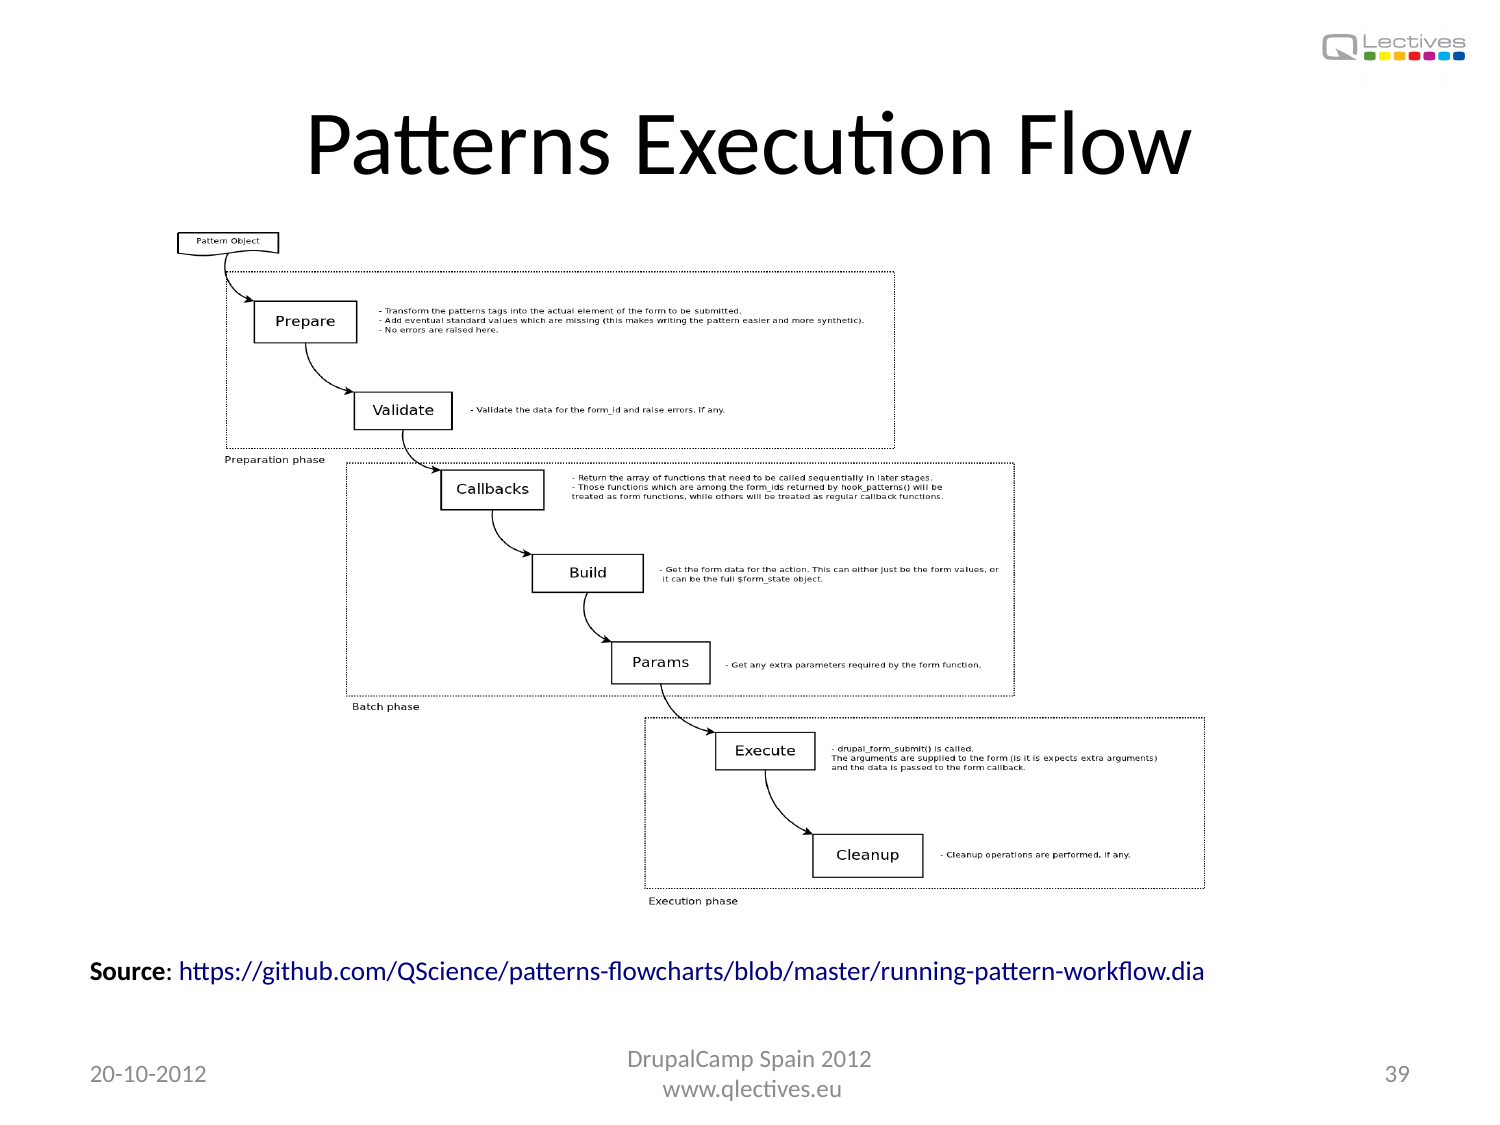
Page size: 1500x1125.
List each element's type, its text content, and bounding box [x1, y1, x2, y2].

picture [177, 232, 1205, 906]
text_box Patterns Execution Flow [74, 44, 1425, 233]
picture [1288, 9, 1500, 90]
text_box DrupalCamp Spain 2012 www.qlectives.eu [512, 1042, 988, 1103]
text_box <number> [1074, 1042, 1425, 1103]
text_box 20-10-2012 [74, 1042, 425, 1103]
text_box Source: https://github.com/QScience/patterns-flowcharts/blob/master/running-pattern-workflow.dia [75, 953, 1500, 1042]
